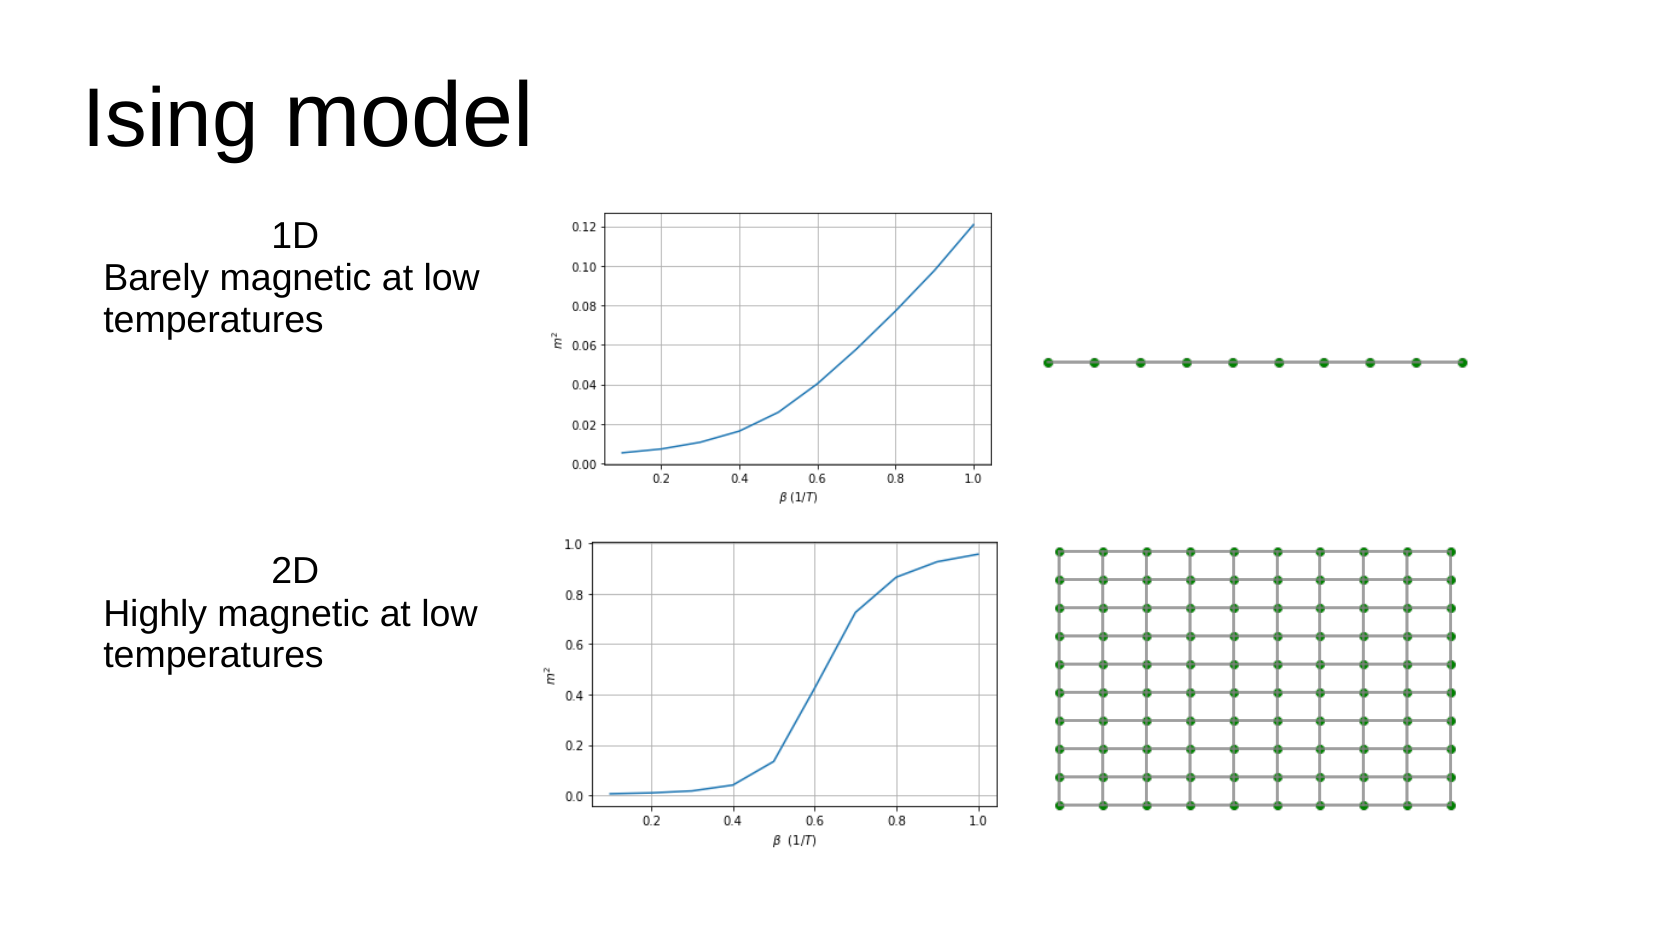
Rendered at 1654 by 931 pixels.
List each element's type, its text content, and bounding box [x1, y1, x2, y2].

text_box 1D Barely magnetic at low temperatures 2D Highly magnetic at low temperatures [88, 206, 502, 827]
picture [534, 531, 1004, 857]
picture [1031, 531, 1479, 827]
picture [542, 206, 999, 513]
title Ising model [82, 37, 1571, 193]
picture [1018, 206, 1492, 520]
